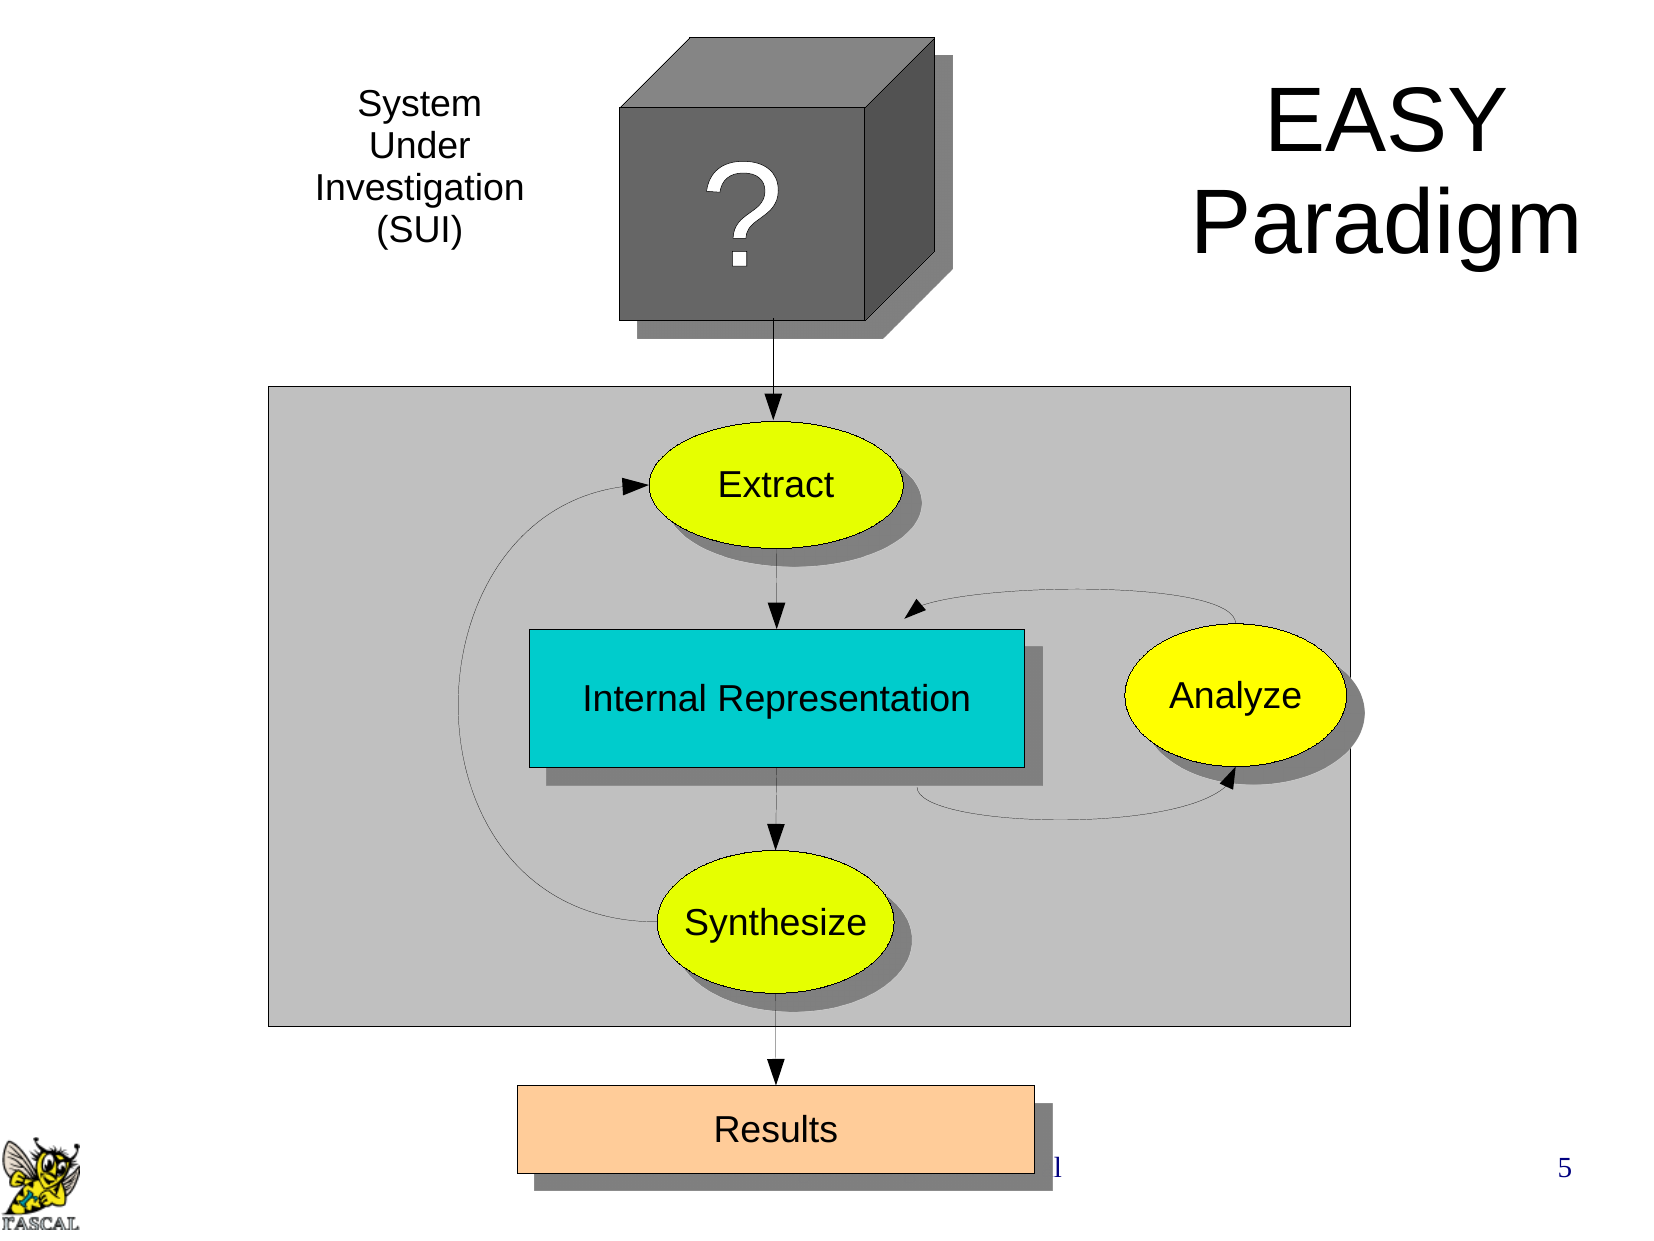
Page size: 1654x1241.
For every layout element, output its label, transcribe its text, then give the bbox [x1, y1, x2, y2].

text_box Results [517, 1085, 1035, 1174]
text_box [268, 386, 775, 1027]
text_box [774, 386, 1351, 1027]
text_box System Under Investigation (SUI) [300, 75, 541, 258]
text_box Analyze [1124, 623, 1347, 767]
text_box [459, 486, 776, 921]
text_box Internal Representation [529, 629, 1025, 768]
text_box EASY Paradigm [1175, 60, 1598, 281]
text_box ? [619, 108, 864, 321]
text_box Extract [649, 421, 904, 549]
picture [1, 1137, 80, 1230]
text_box Synthesize [657, 850, 895, 994]
